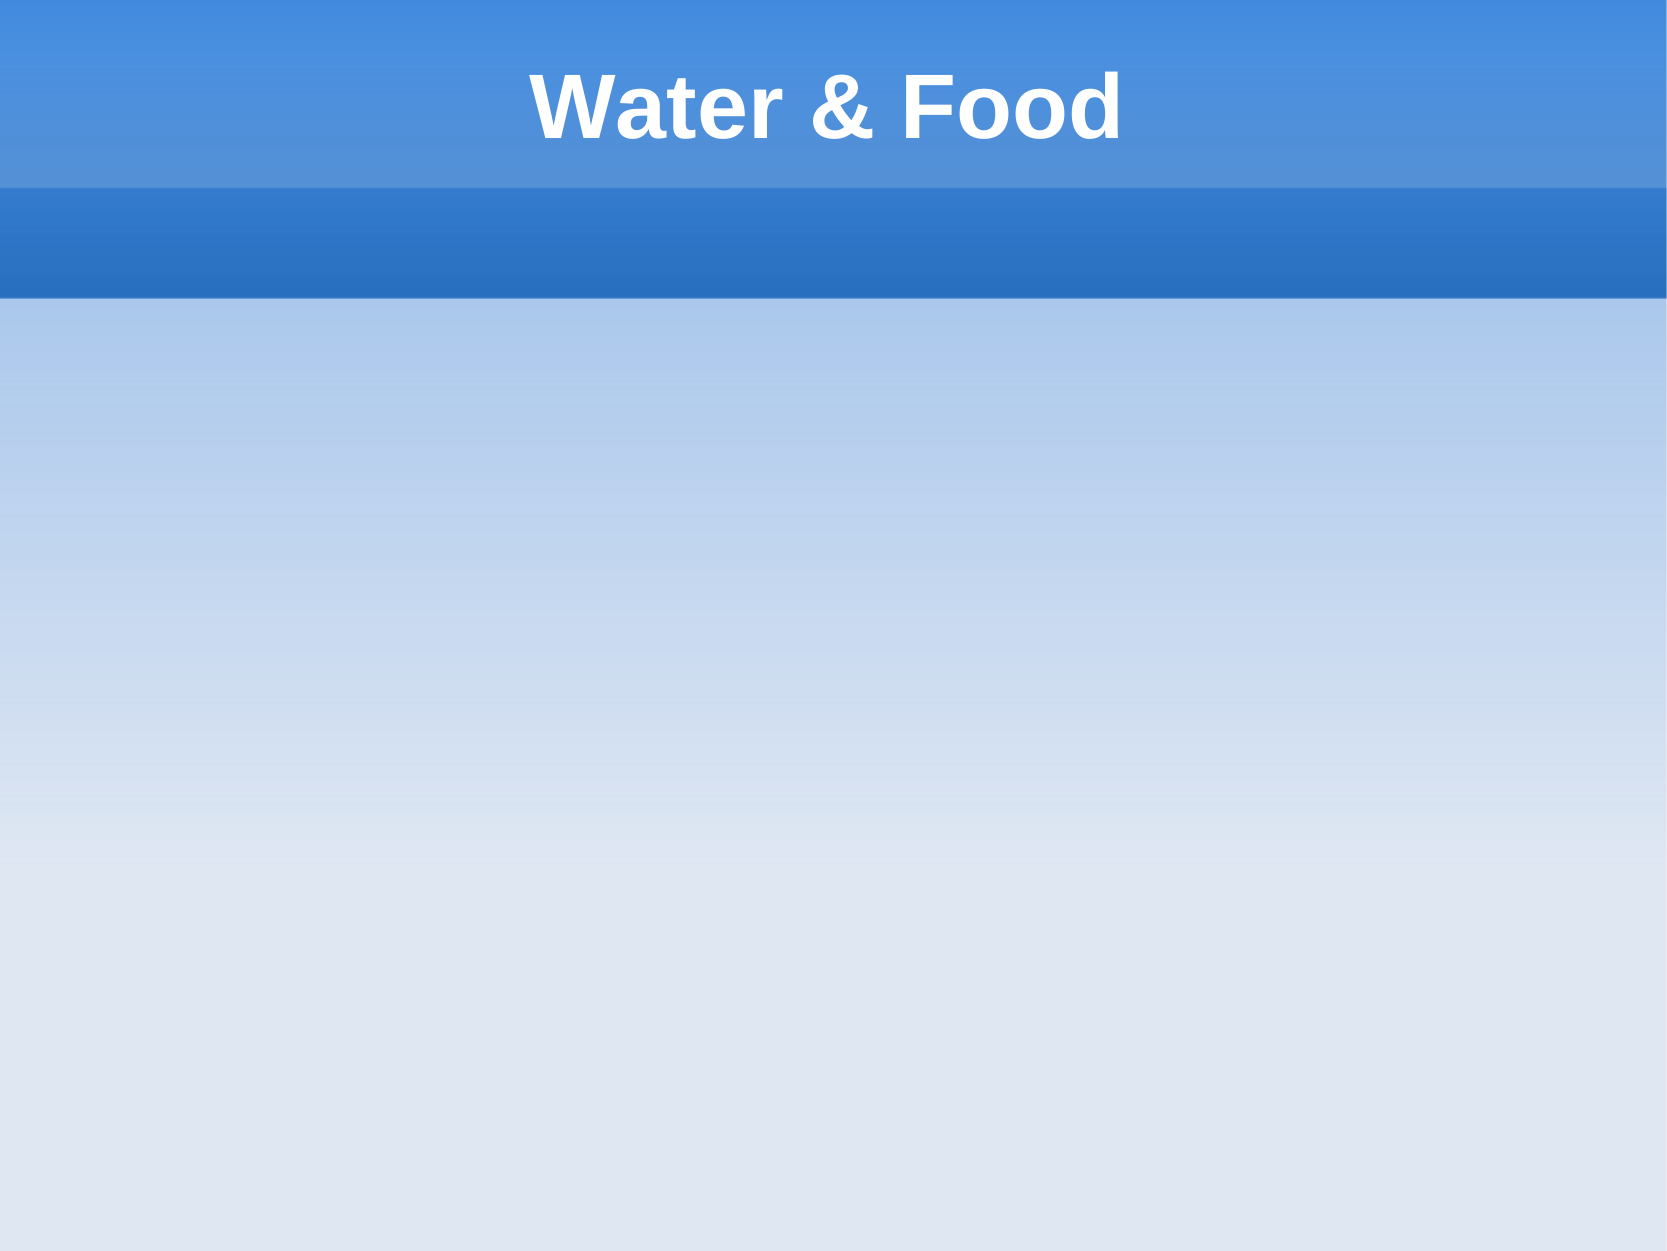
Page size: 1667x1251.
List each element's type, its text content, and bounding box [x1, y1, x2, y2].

title Water & Food [67, 6, 1587, 209]
picture [0, 0, 1667, 1251]
